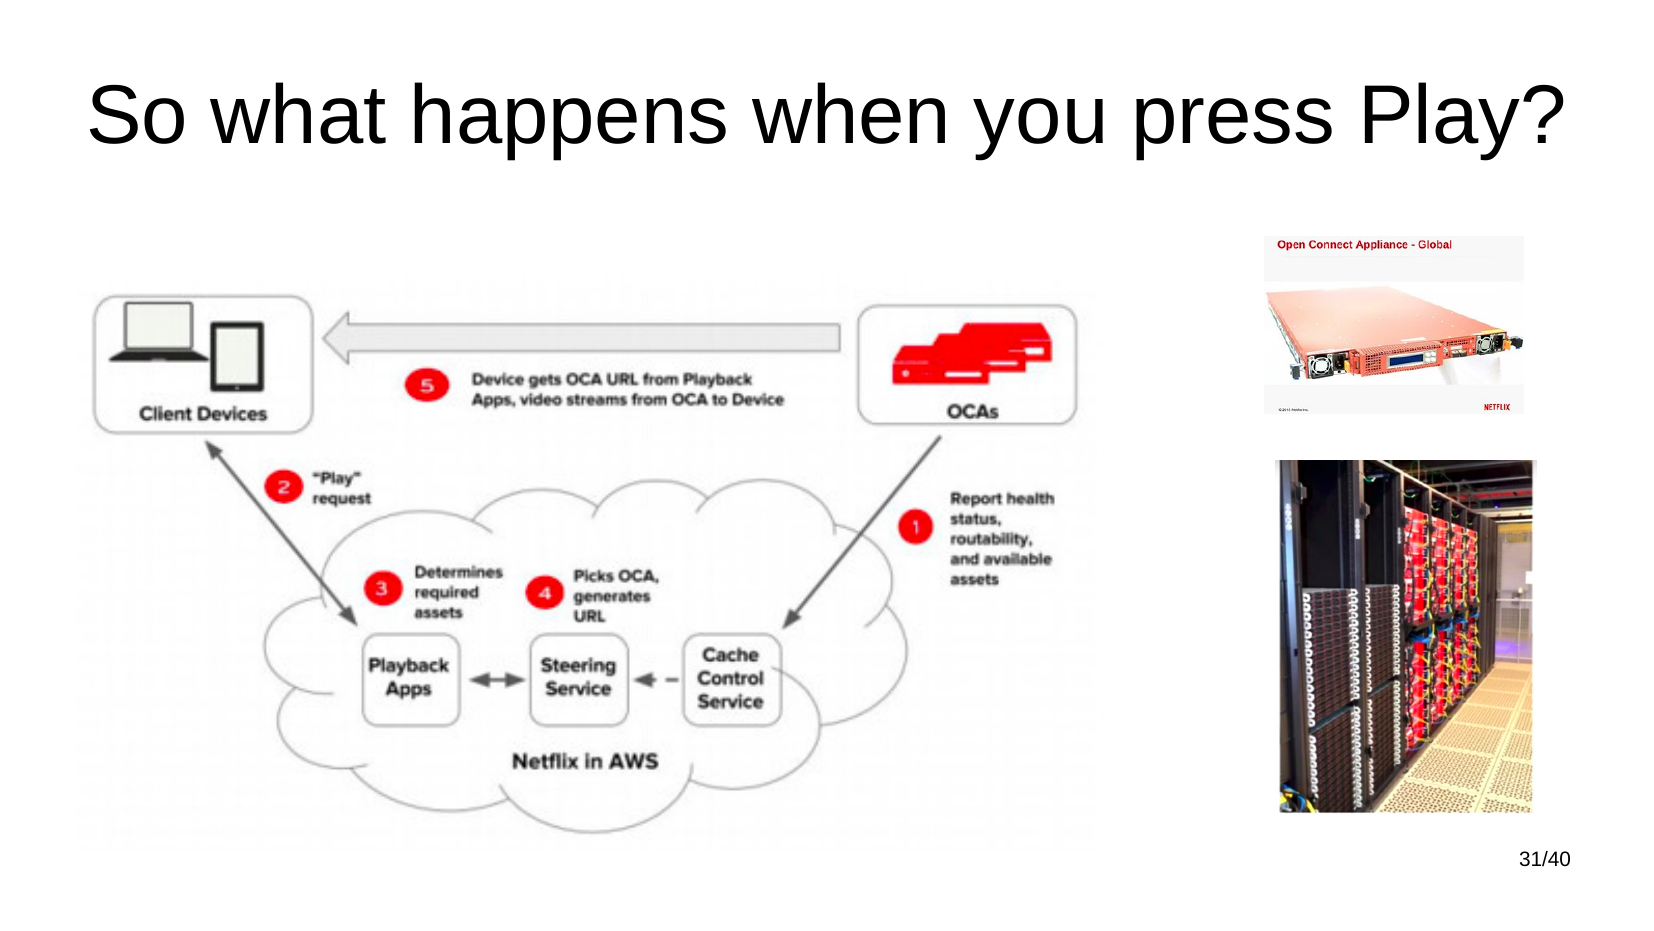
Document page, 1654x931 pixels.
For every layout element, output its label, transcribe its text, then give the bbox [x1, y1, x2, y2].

picture [1264, 236, 1524, 414]
picture [1275, 460, 1537, 815]
title So what happens when you press Play? [82, 37, 1571, 193]
picture [76, 259, 1111, 851]
